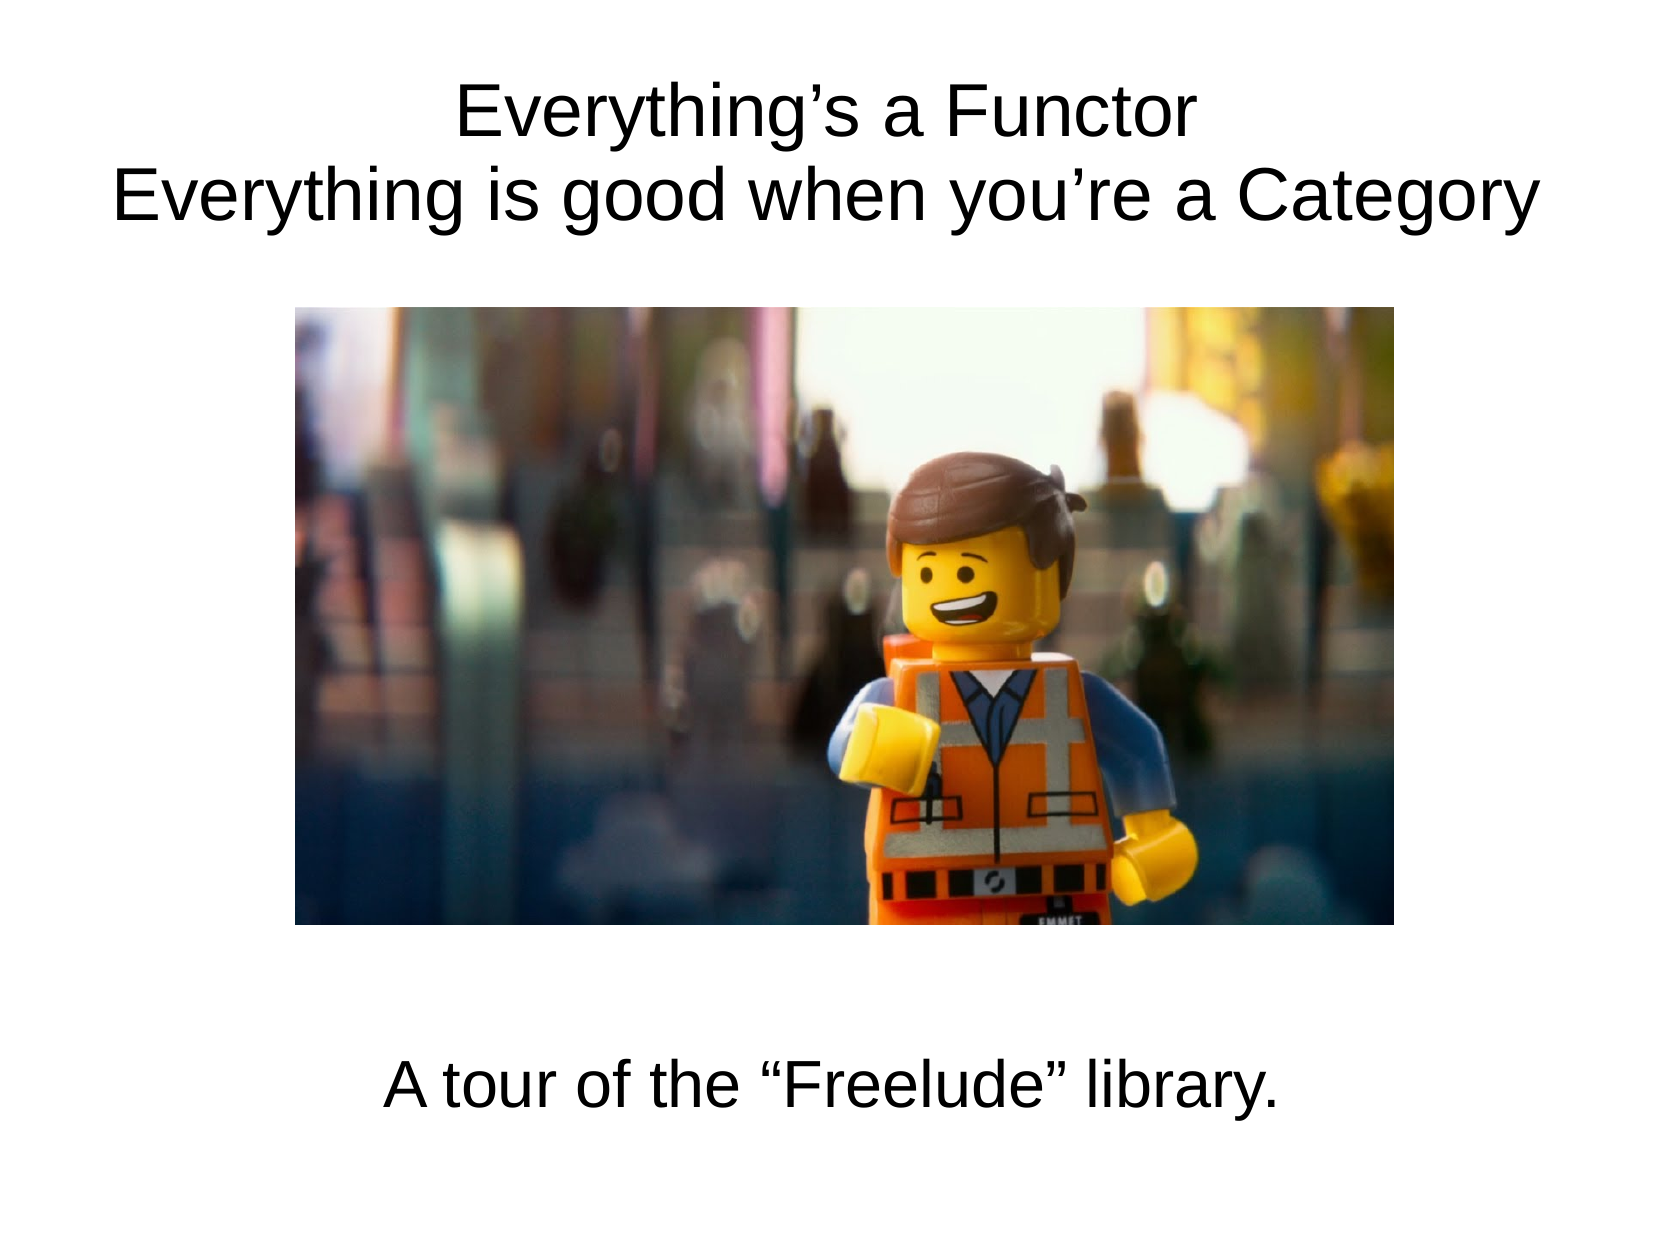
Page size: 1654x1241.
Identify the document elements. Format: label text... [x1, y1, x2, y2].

picture [295, 307, 1394, 925]
title Everything’s a Functor Everything is good when you’re a Category [82, 49, 1571, 257]
subtitle A tour of the “Freelude” library. [94, 1047, 1571, 1123]
